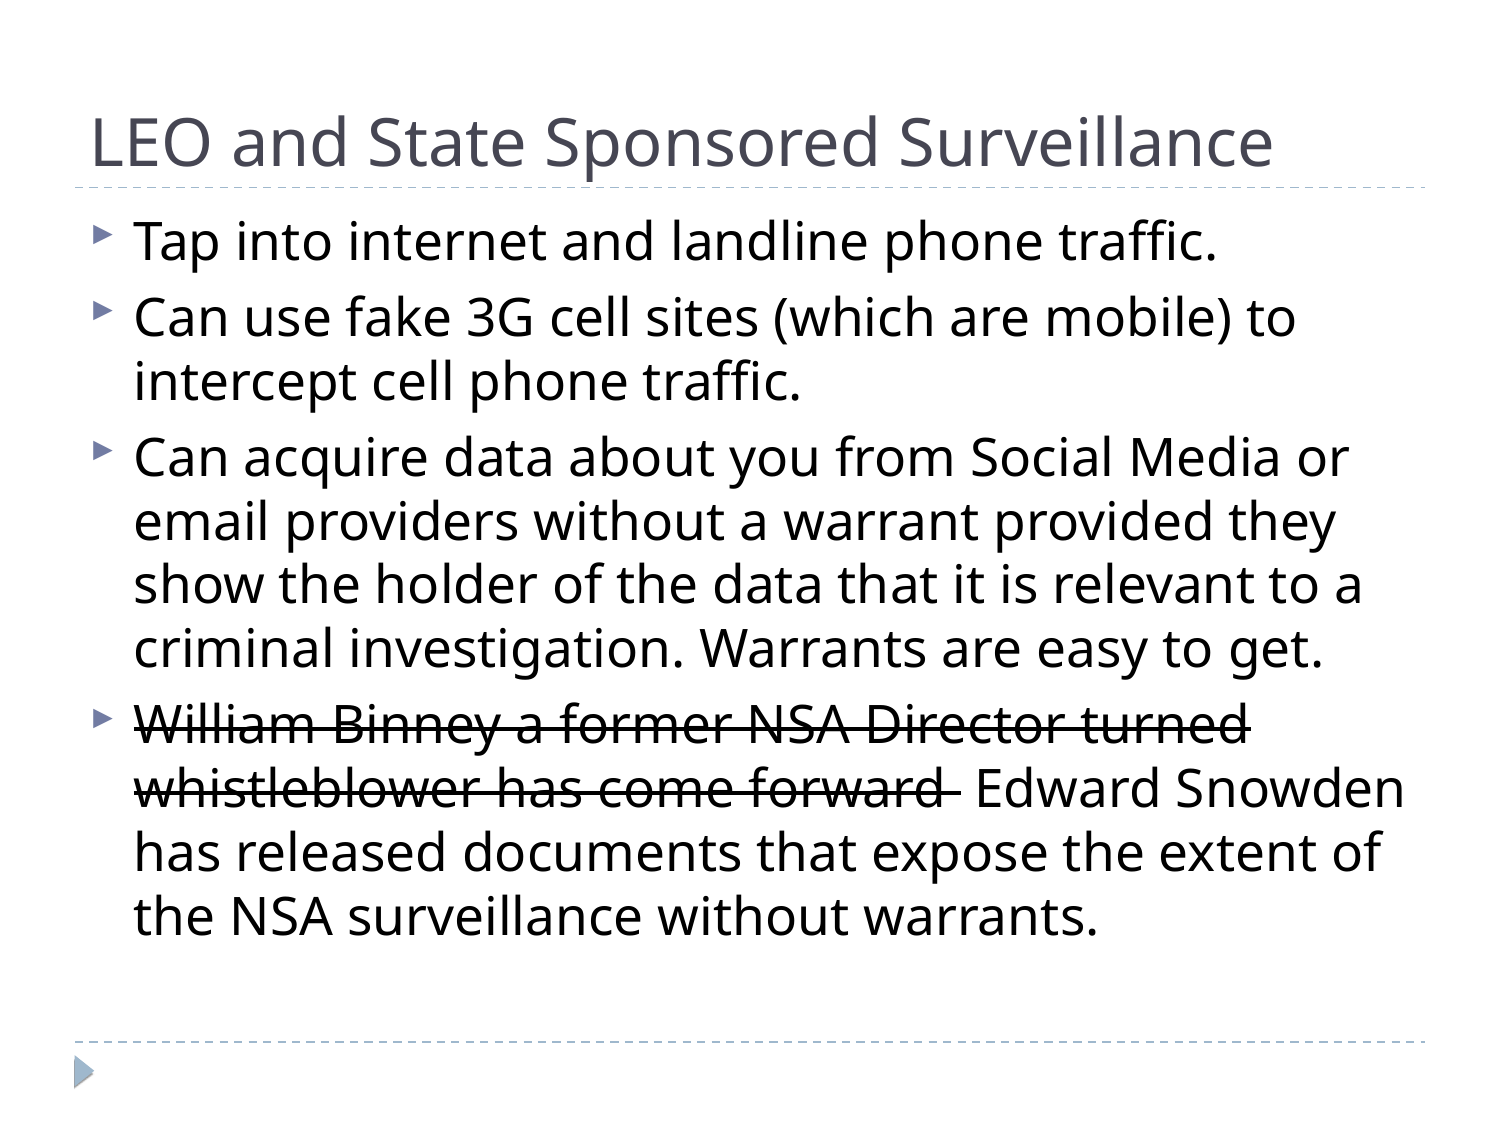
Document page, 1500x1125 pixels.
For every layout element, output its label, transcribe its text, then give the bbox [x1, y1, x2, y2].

title LEO and State Sponsored Surveillance [75, 24, 1425, 188]
list Tap into internet and landline phone traffic. Can use fake 3G cell sites (which are mobile) to intercept cell phone traffic. Can acquire data about you from Social Media or email providers without a warrant provided they show the holder of the data that it is relevant to a criminal investigation. Warrants are easy to get. William Binney a former NSA Director turned whistleblower has come forward Edward Snowden has released documents that expose the extent of the NSA surveillance without warrants. [75, 200, 1425, 1010]
